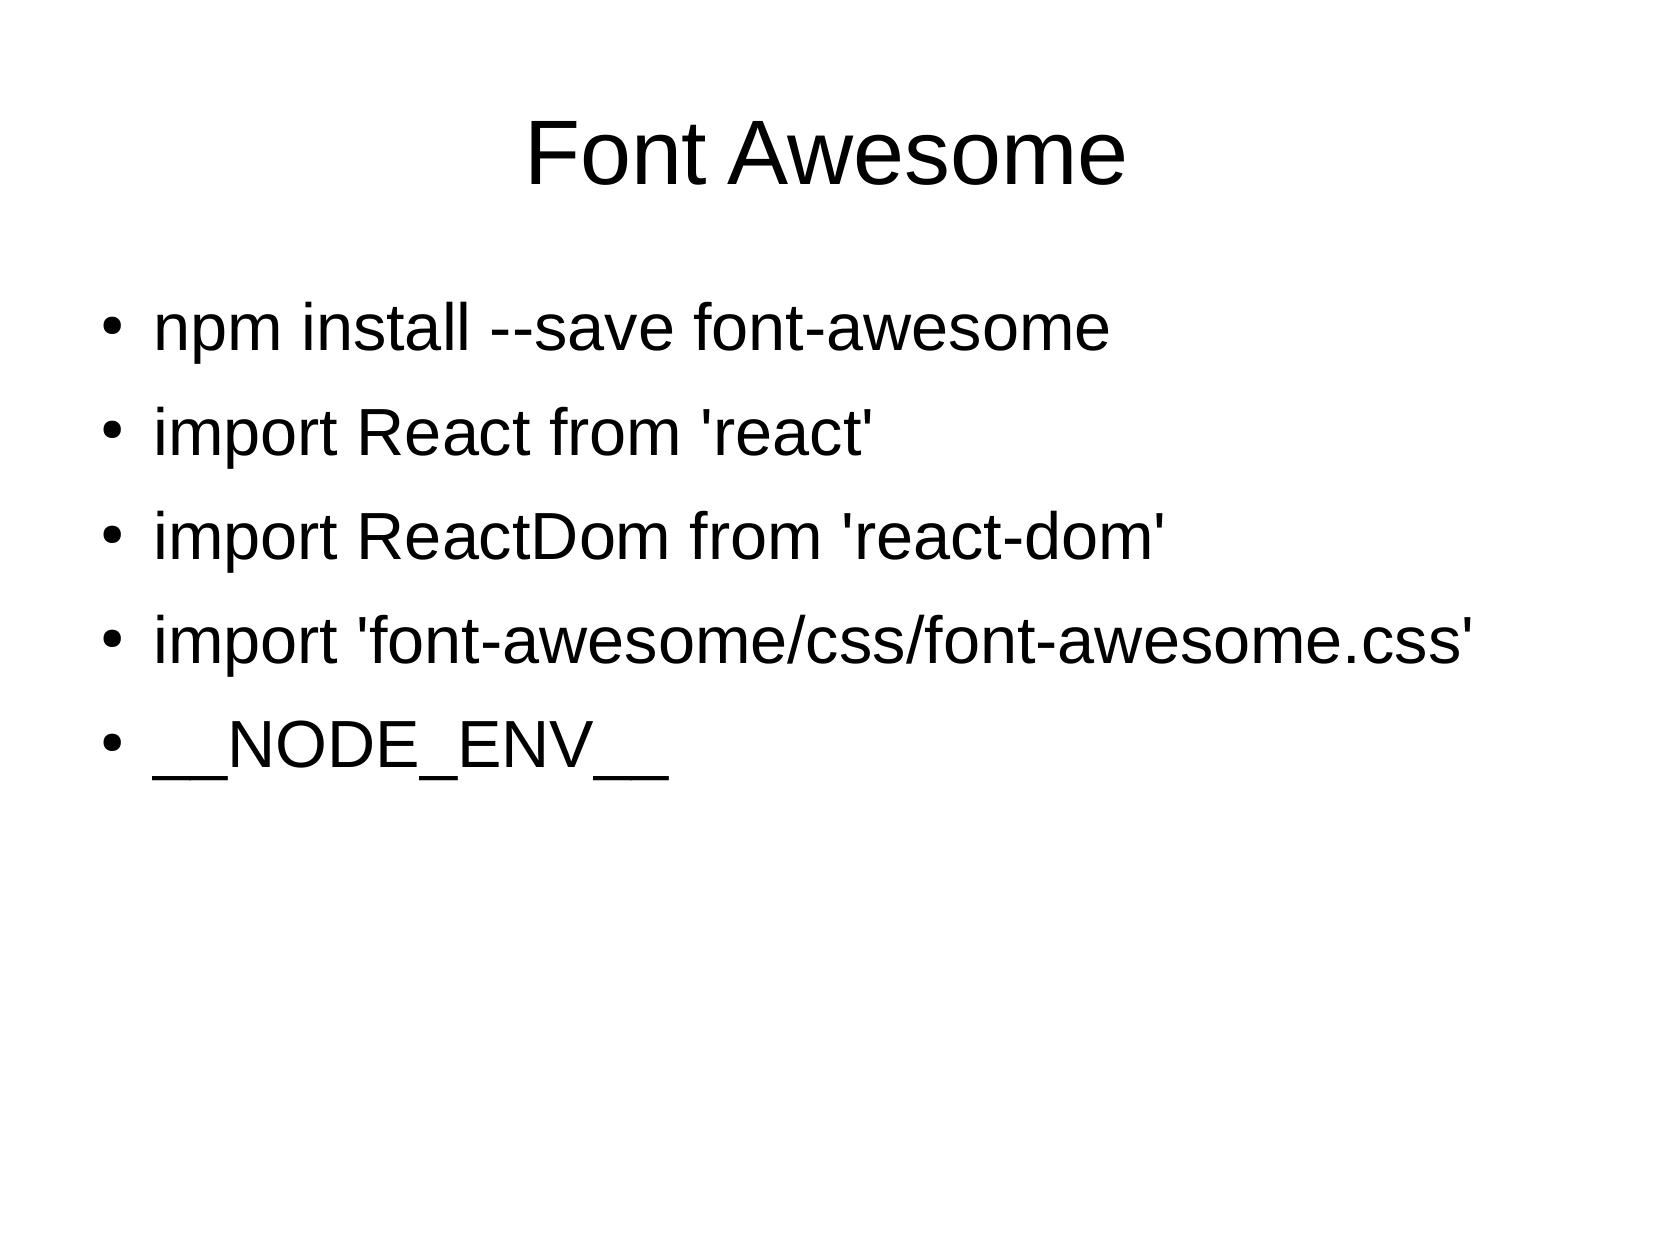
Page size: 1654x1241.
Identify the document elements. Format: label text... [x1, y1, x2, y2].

list npm install --save font-awesome import React from 'react' import ReactDom from 'react-dom' import 'font-awesome/css/font-awesome.css' __NODE_ENV__ [82, 290, 1571, 1010]
title Font Awesome [82, 49, 1571, 257]
